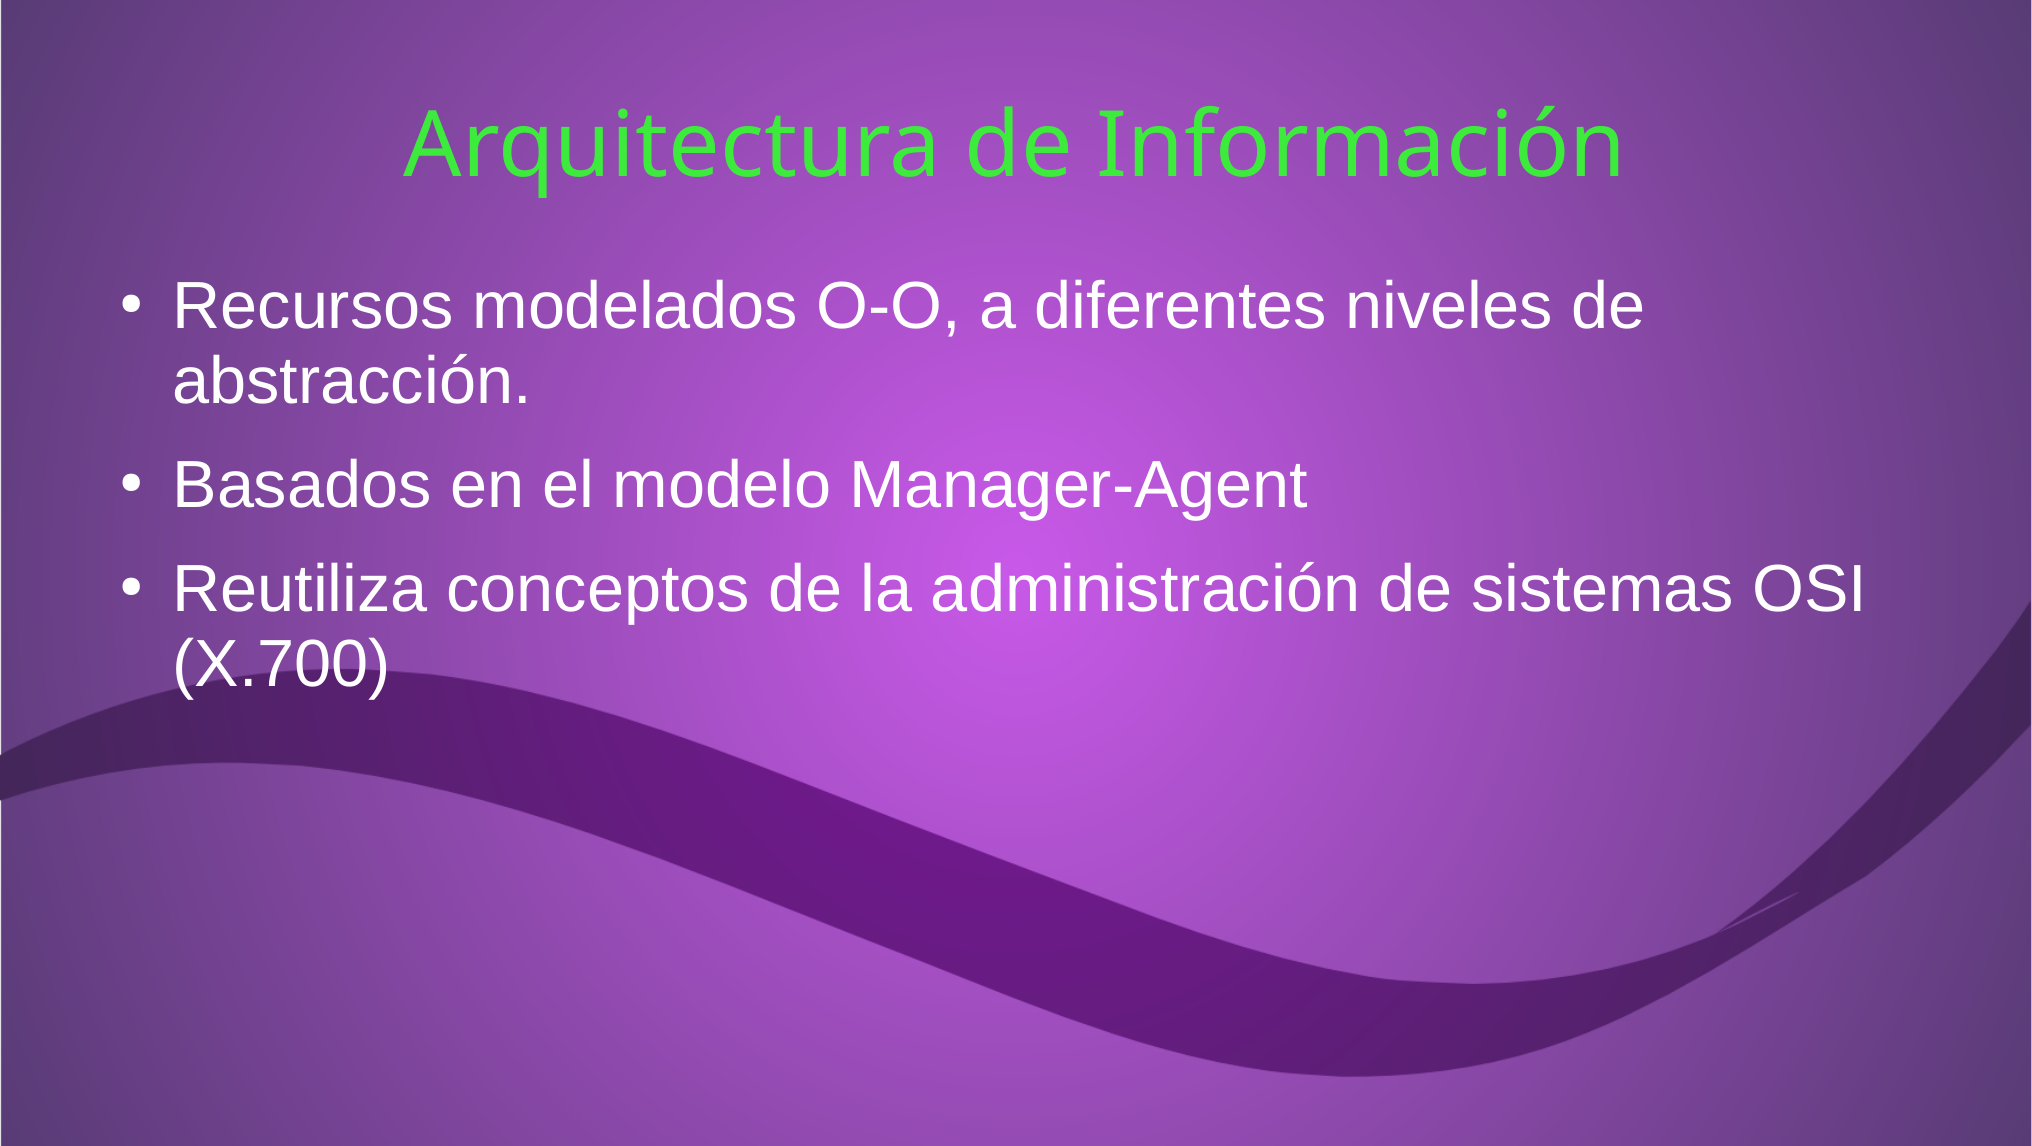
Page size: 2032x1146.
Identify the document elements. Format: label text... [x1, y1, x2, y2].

list Recursos modelados O-O, a diferentes niveles de abstracción. Basados en el modelo Manager-Agent Reutiliza conceptos de la administración de sistemas OSI (X.700) [101, 268, 1930, 1025]
picture [0, 0, 2032, 1146]
title Arquitectura de Información [101, 45, 1930, 237]
